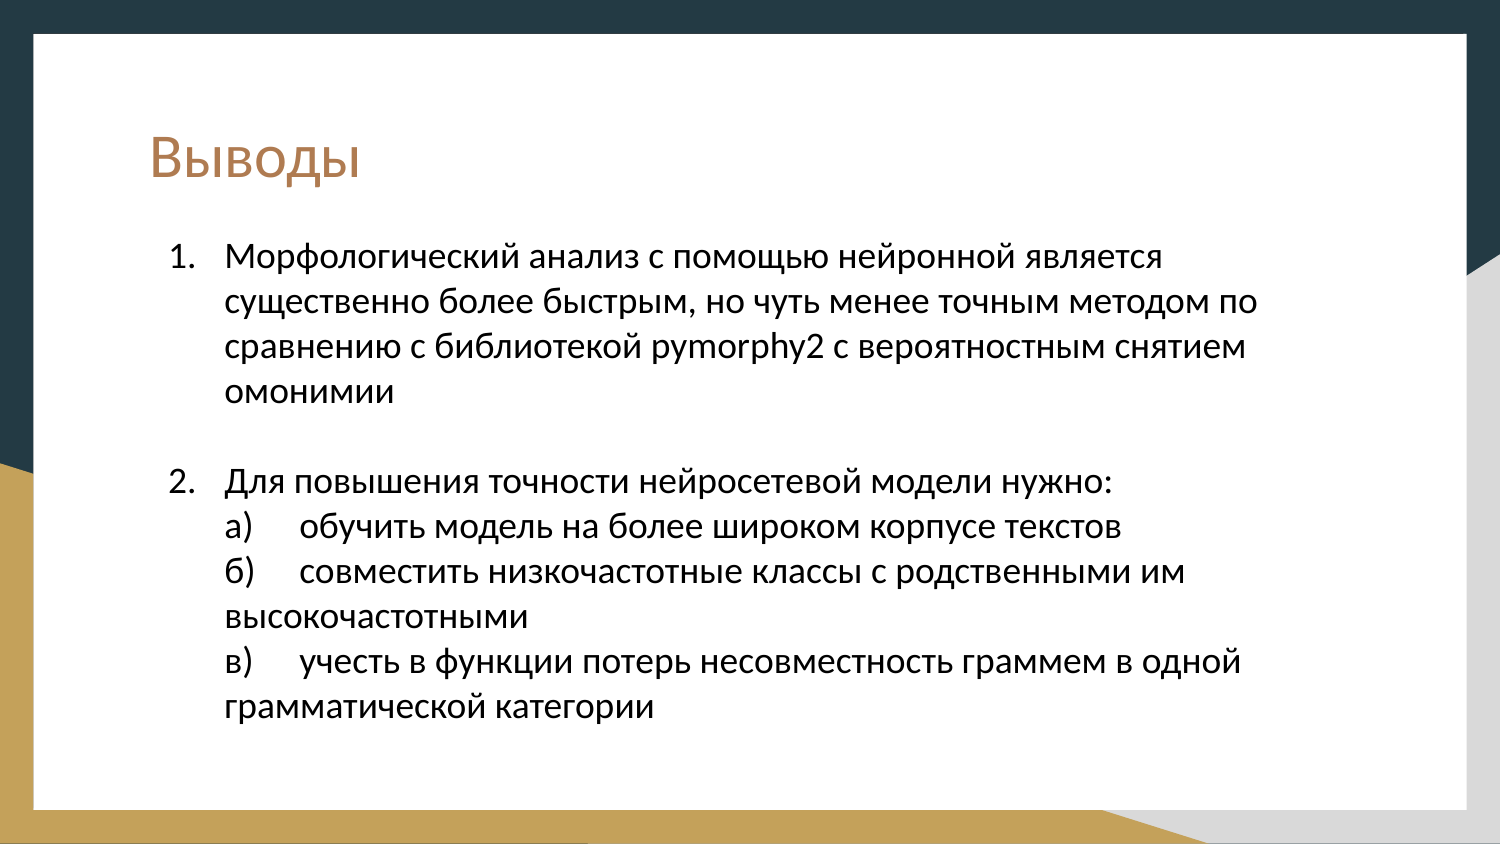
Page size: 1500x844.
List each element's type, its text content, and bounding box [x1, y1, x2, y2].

title Выводы [134, 99, 1366, 216]
list Морфологический анализ с помощью нейронной является существенно более быстрым, но чуть менее точным методом по сравнению с библиотекой pymorphy2 с вероятностным снятием омонимии Для повышения точности нейросетевой модели нужно: а) обучить модель на более широком корпусе текстов б) совместить низкочастотные классы с родственными им высокочастотными в) учесть в функции потерь несовместность граммем в одной грамматической категории [134, 216, 1366, 740]
